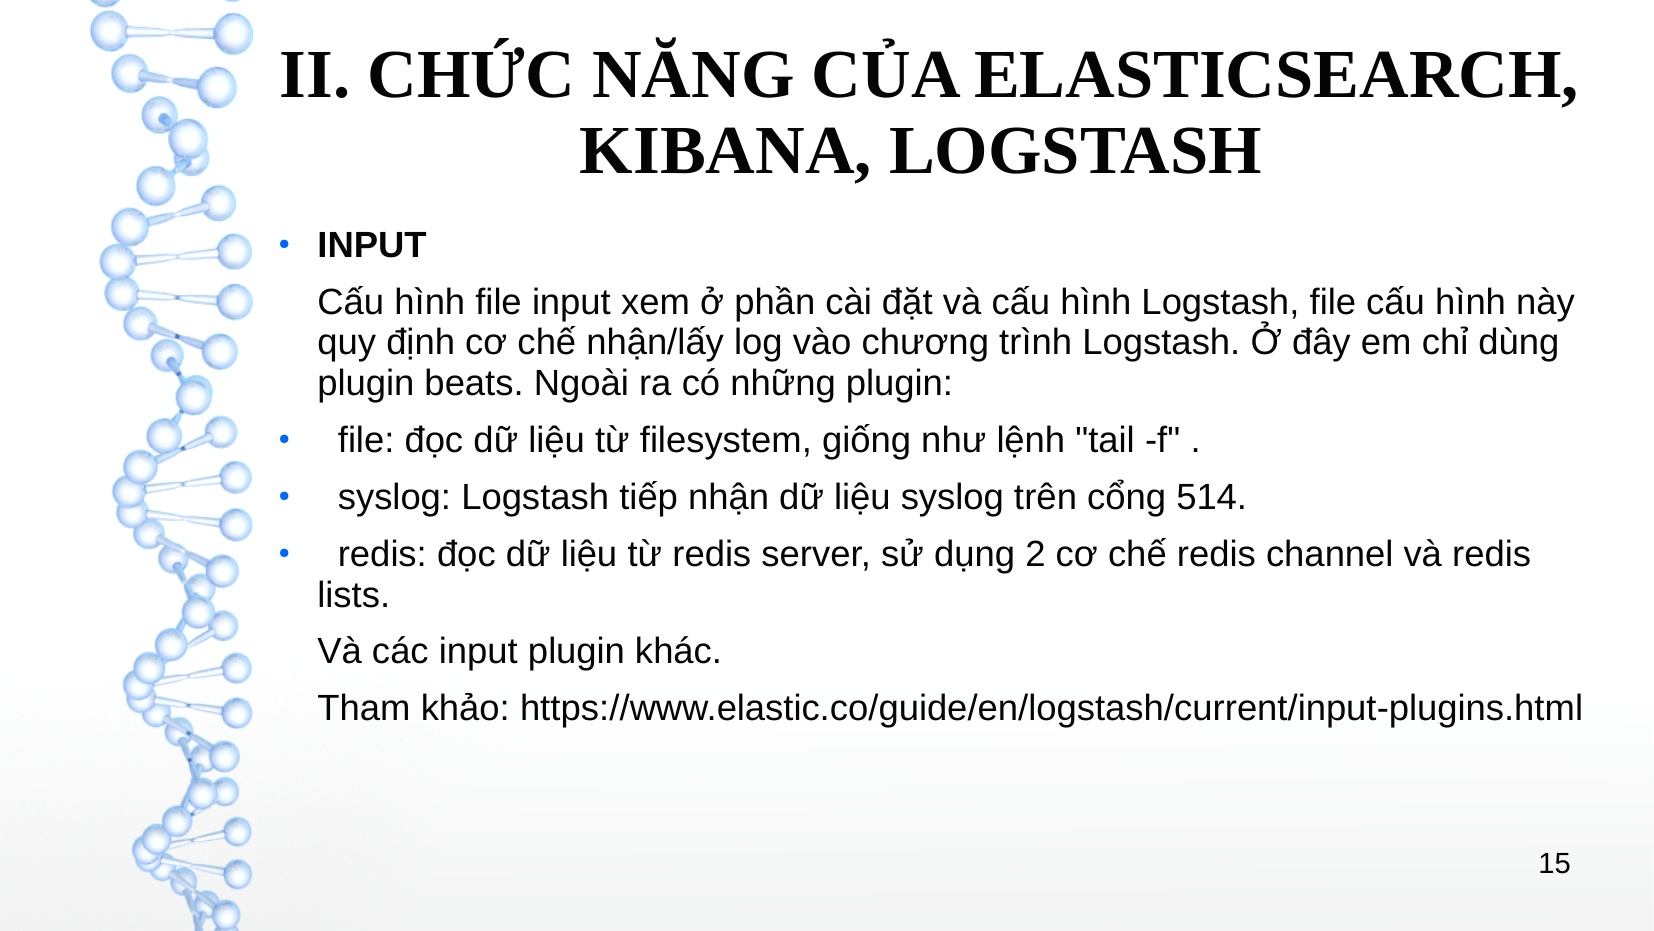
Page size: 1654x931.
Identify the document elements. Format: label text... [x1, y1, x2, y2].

list INPUT Cấu hình file input xem ở phần cài đặt và cấu hình Logstash, file cấu hình này quy định cơ chế nhận/lấy log vào chương trình Logstash. Ở đây em chỉ dùng plugin beats. Ngoài ra có những plugin: file: đọc dữ liệu từ filesystem, giống như lệnh "tail -f" . syslog: Logstash tiếp nhận dữ liệu syslog trên cổng 514. redis: đọc dữ liệu từ redis server, sử dụng 2 cơ chế redis channel và redis lists. Và các input plugin khác. Tham khảo: https://www.elastic.co/guide/en/logstash/current/input-plugins.html [265, 224, 1595, 764]
title II. CHỨC NĂNG CỦA ELASTICSEARCH, KIBANA, LOGSTASH [265, 35, 1595, 189]
picture [0, 0, 1654, 931]
